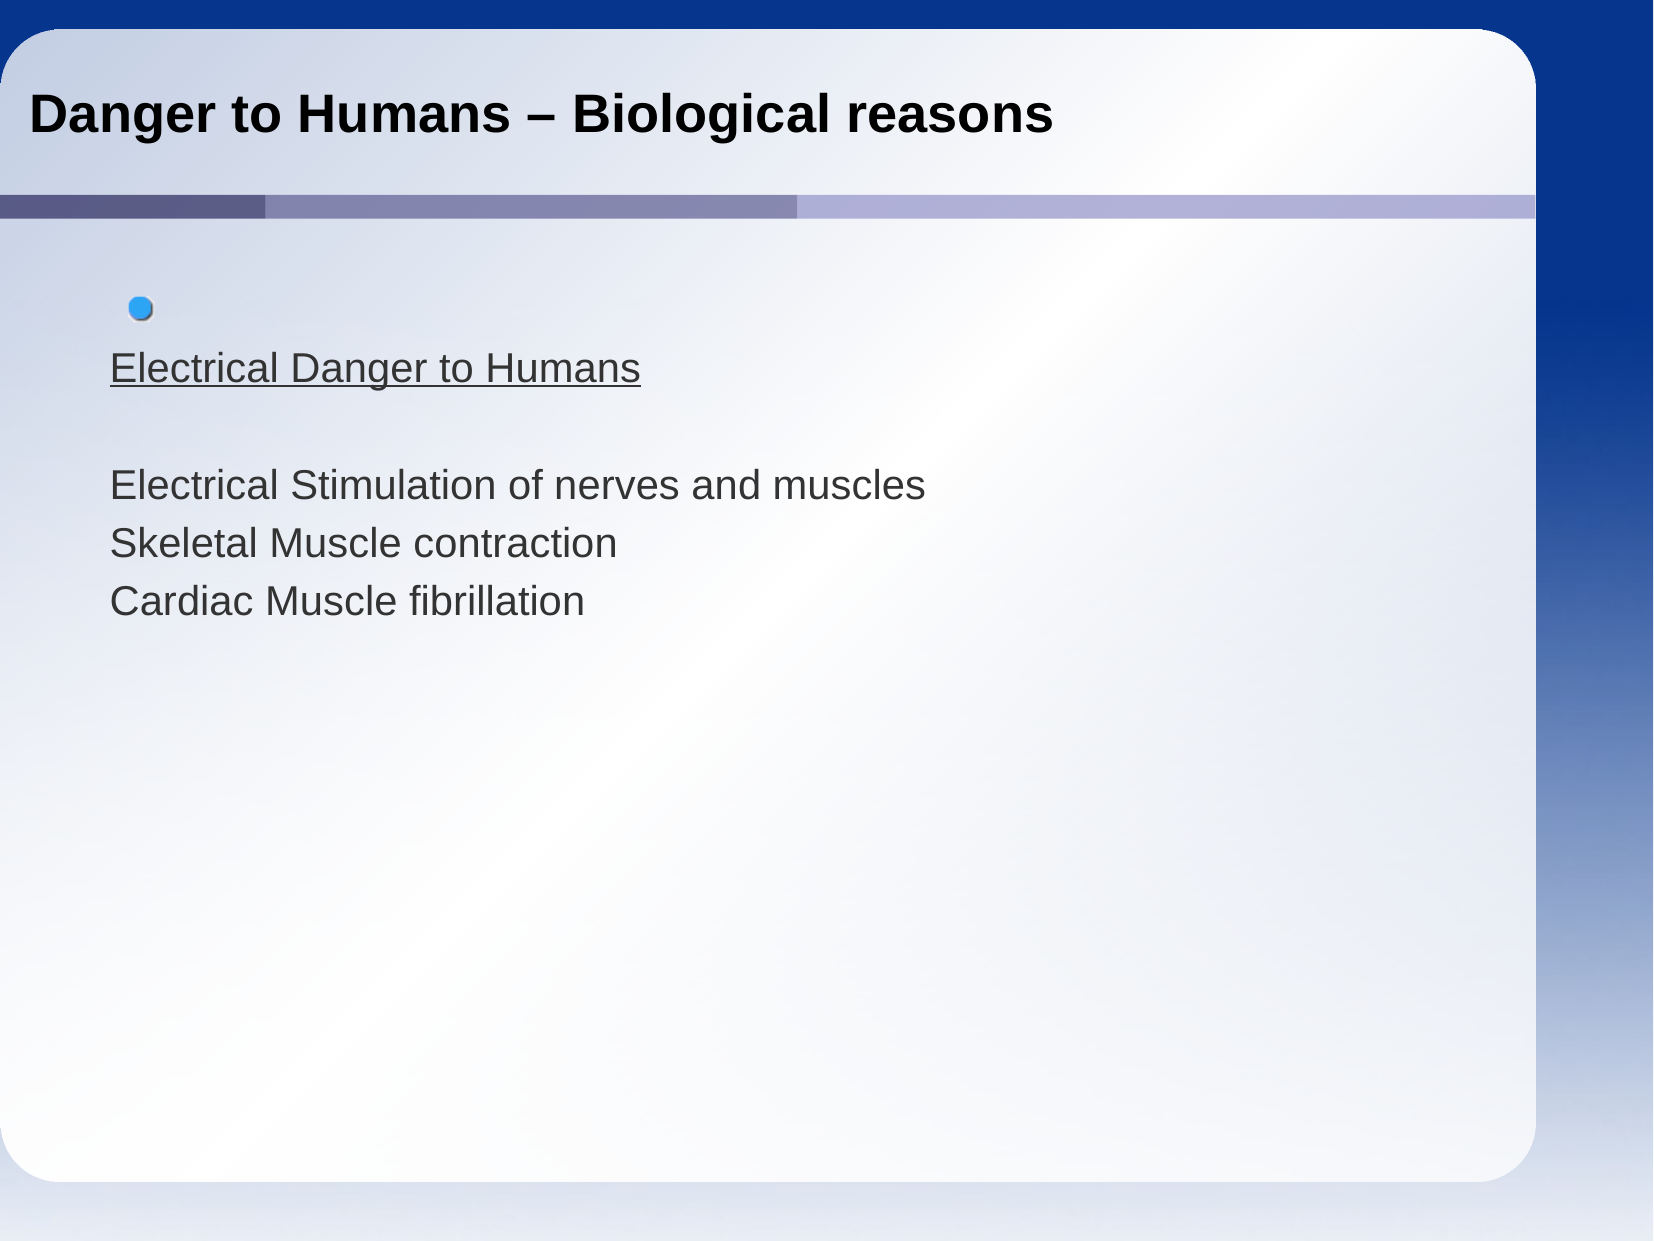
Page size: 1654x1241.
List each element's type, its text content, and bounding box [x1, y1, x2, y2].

list Electrical Danger to Humans Electrical Stimulation of nerves and muscles Skeletal Muscle contraction Cardiac Muscle fibrillation [38, 286, 1527, 1007]
title Danger to Humans – Biological reasons [29, 49, 1506, 178]
picture [0, 0, 1654, 1241]
